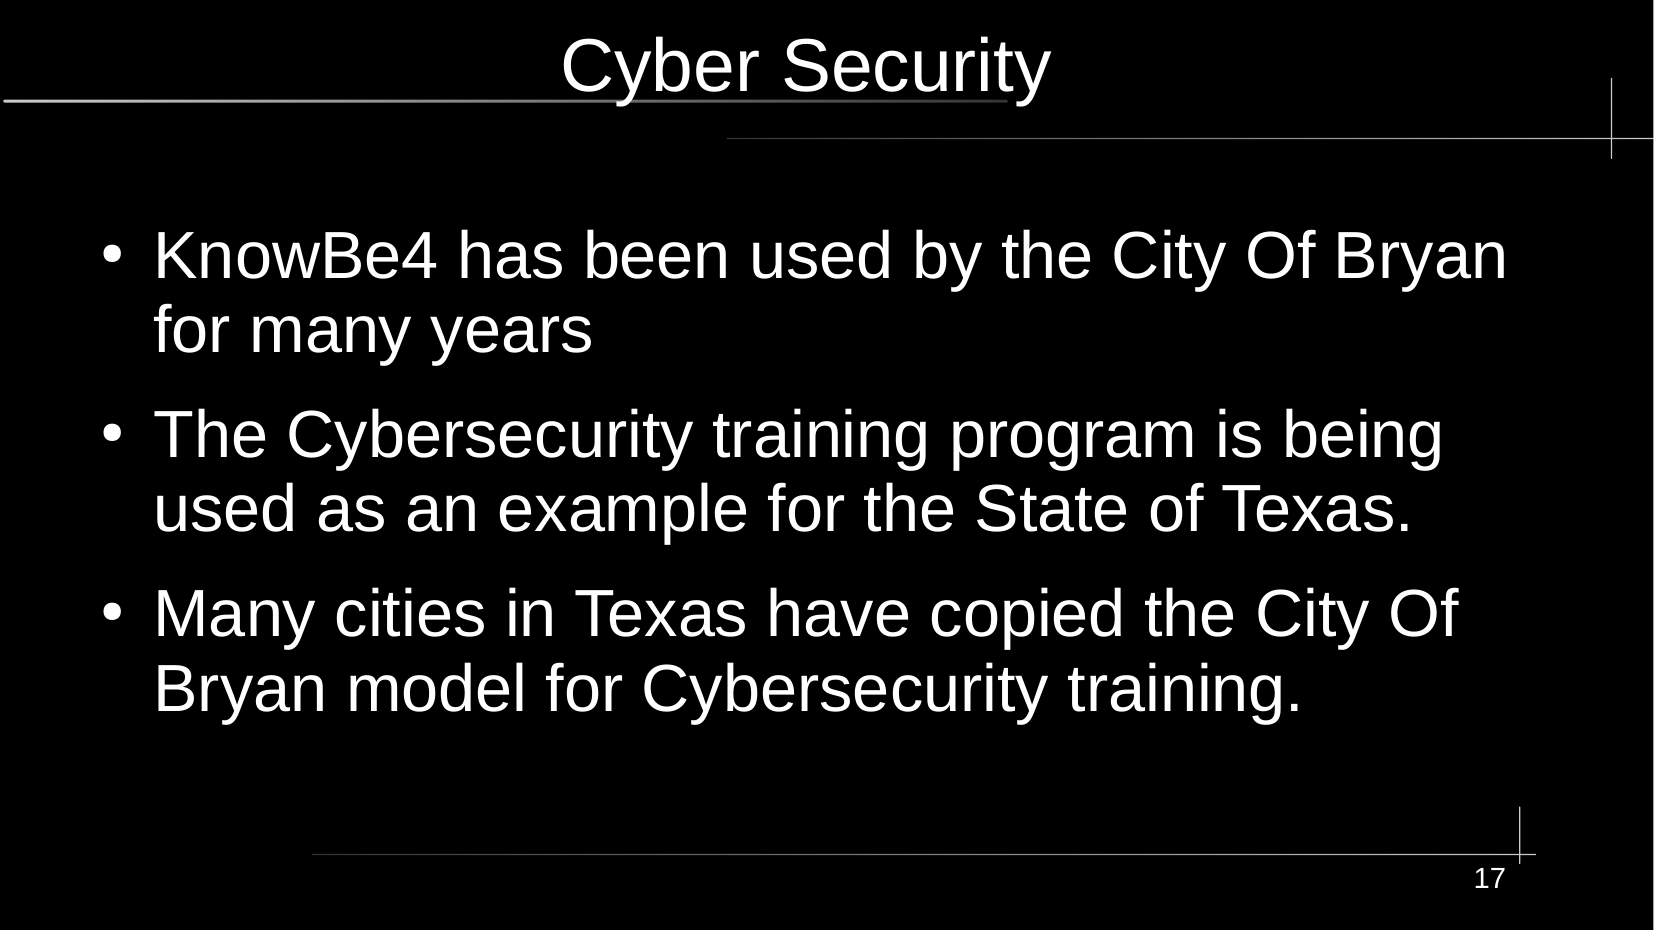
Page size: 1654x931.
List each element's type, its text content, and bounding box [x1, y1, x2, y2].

title Cyber Security [23, 9, 1589, 121]
list KnowBe4 has been used by the City Of Bryan for many years The Cybersecurity training program is being used as an example for the State of Texas. Many cities in Texas have copied the City Of Bryan model for Cybersecurity training. [82, 217, 1571, 758]
